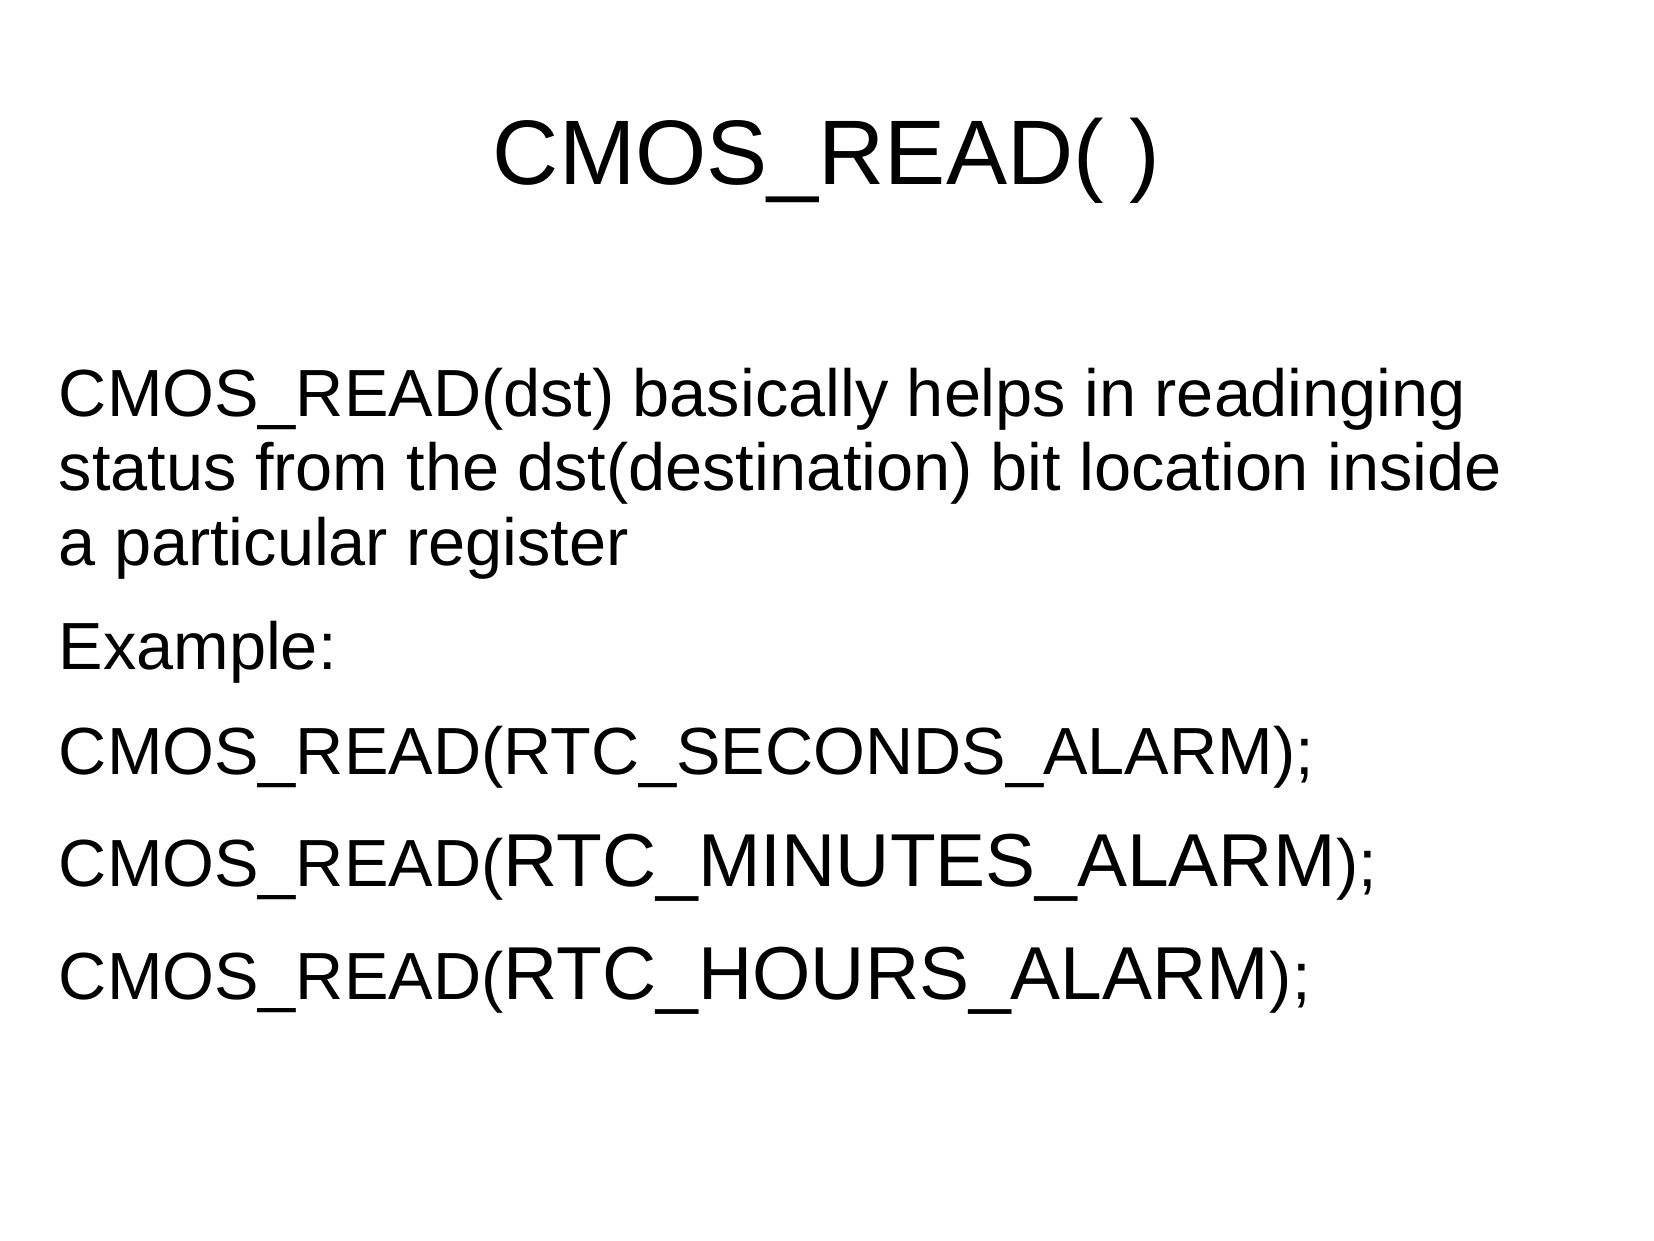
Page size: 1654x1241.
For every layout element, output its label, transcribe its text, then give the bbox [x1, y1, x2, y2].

list CMOS_READ(dst) basically helps in readinging status from the dst(destination) bit location inside a particular register Example: CMOS_READ(RTC_SECONDS_ALARM); CMOS_READ(RTC_MINUTES_ALARM); CMOS_READ(RTC_HOURS_ALARM); [59, 355, 1548, 1075]
title CMOS_READ( ) [82, 49, 1571, 257]
